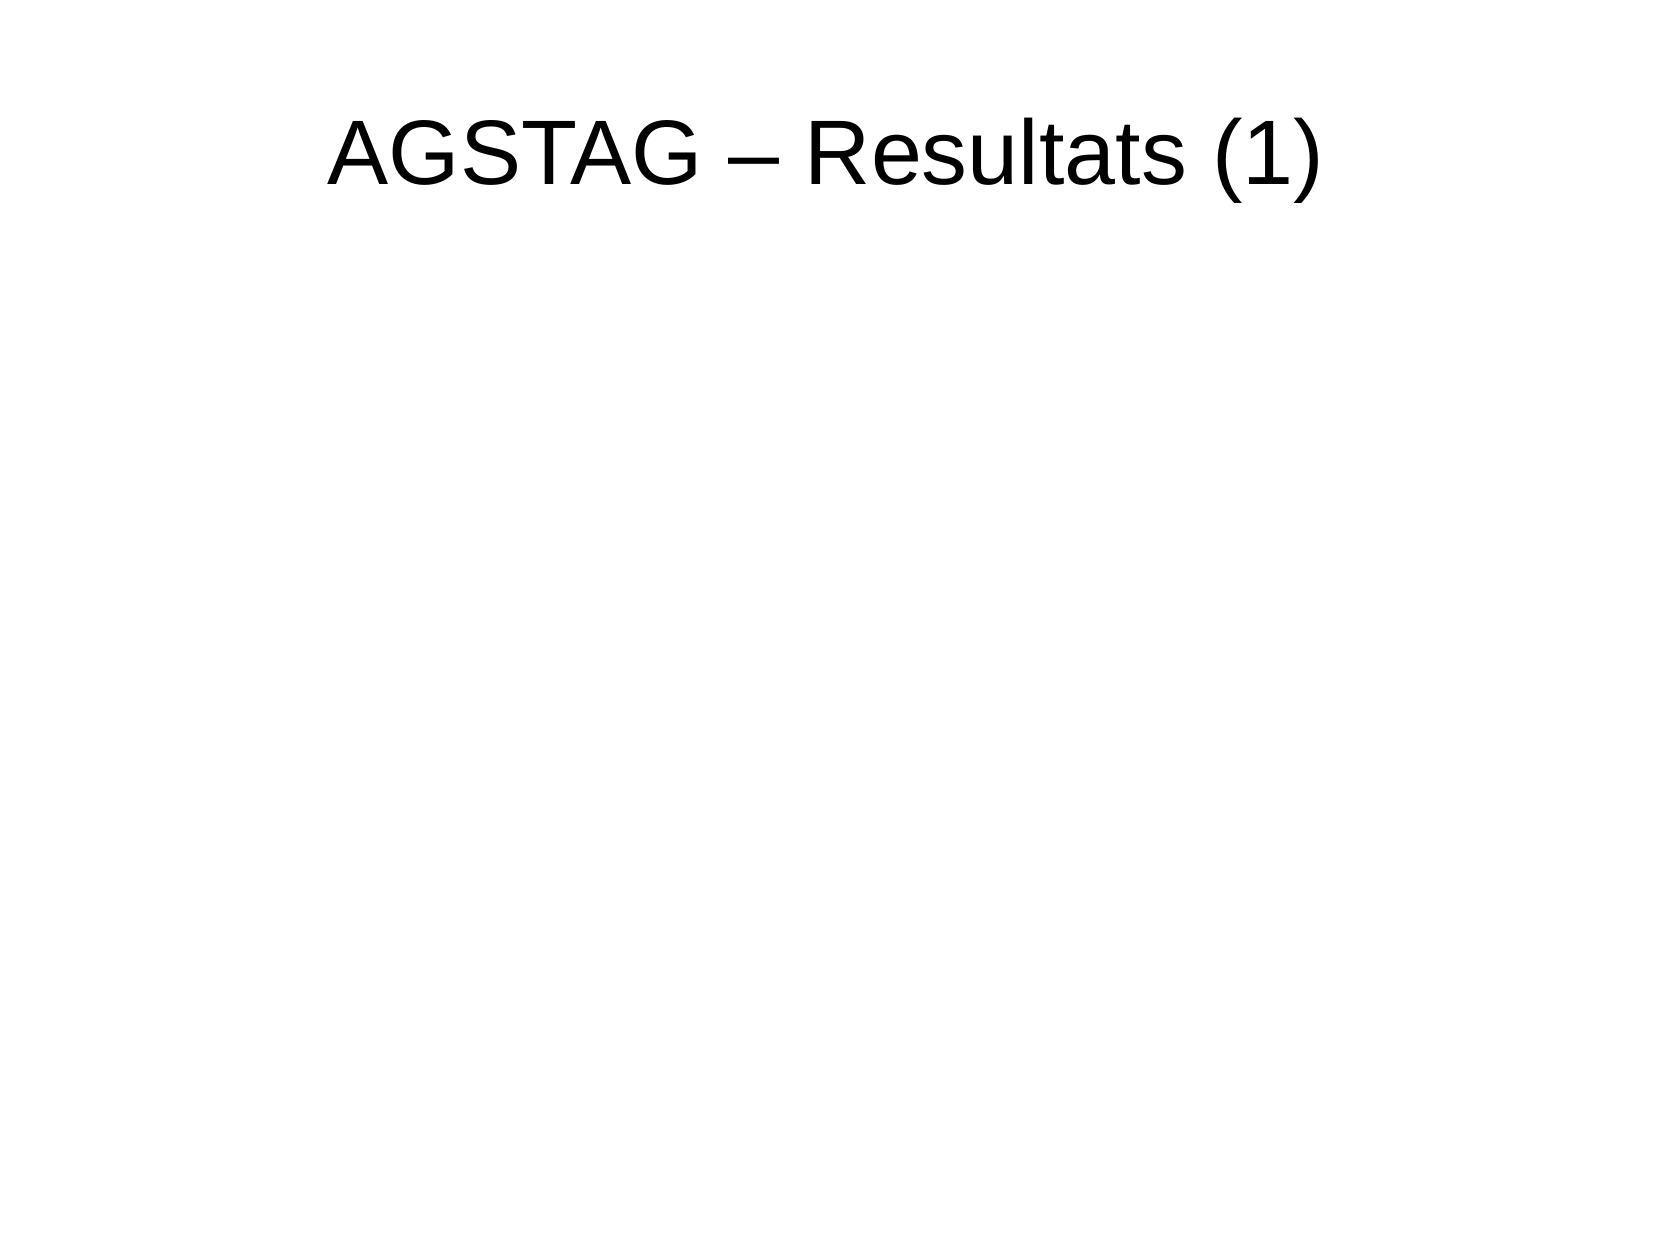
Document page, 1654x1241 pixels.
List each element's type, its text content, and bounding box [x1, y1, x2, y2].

title AGSTAG – Resultats (1) [82, 49, 1571, 257]
